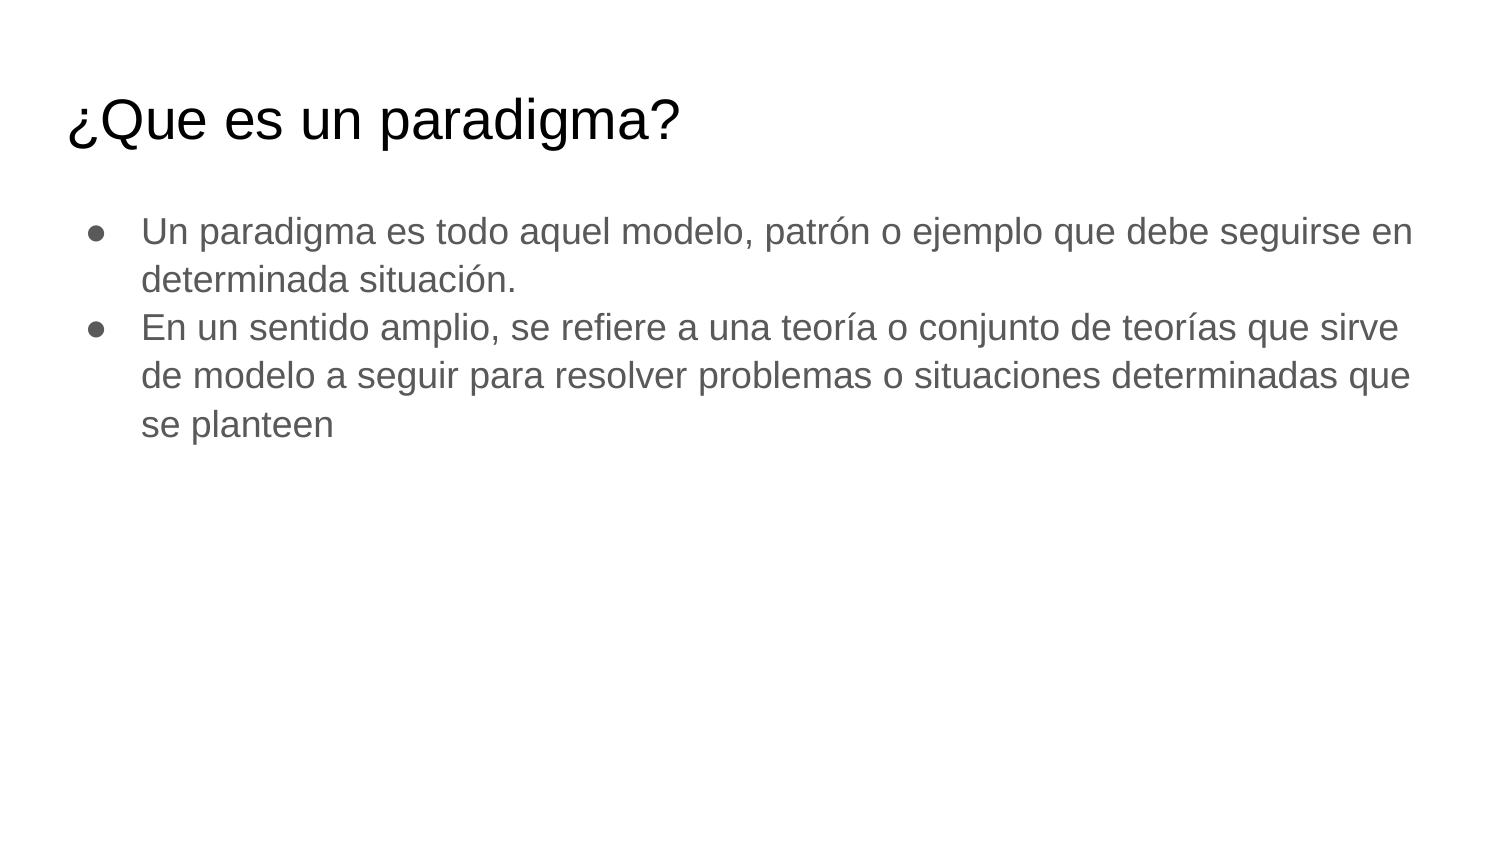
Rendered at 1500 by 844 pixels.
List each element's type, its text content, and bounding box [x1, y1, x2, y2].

list Un paradigma es todo aquel modelo, patrón o ejemplo que debe seguirse en determinada situación. En un sentido amplio, se refiere a una teoría o conjunto de teorías que sirve de modelo a seguir para resolver problemas o situaciones determinadas que se planteen [51, 189, 1449, 750]
title ¿Que es un paradigma? [51, 72, 1449, 167]
